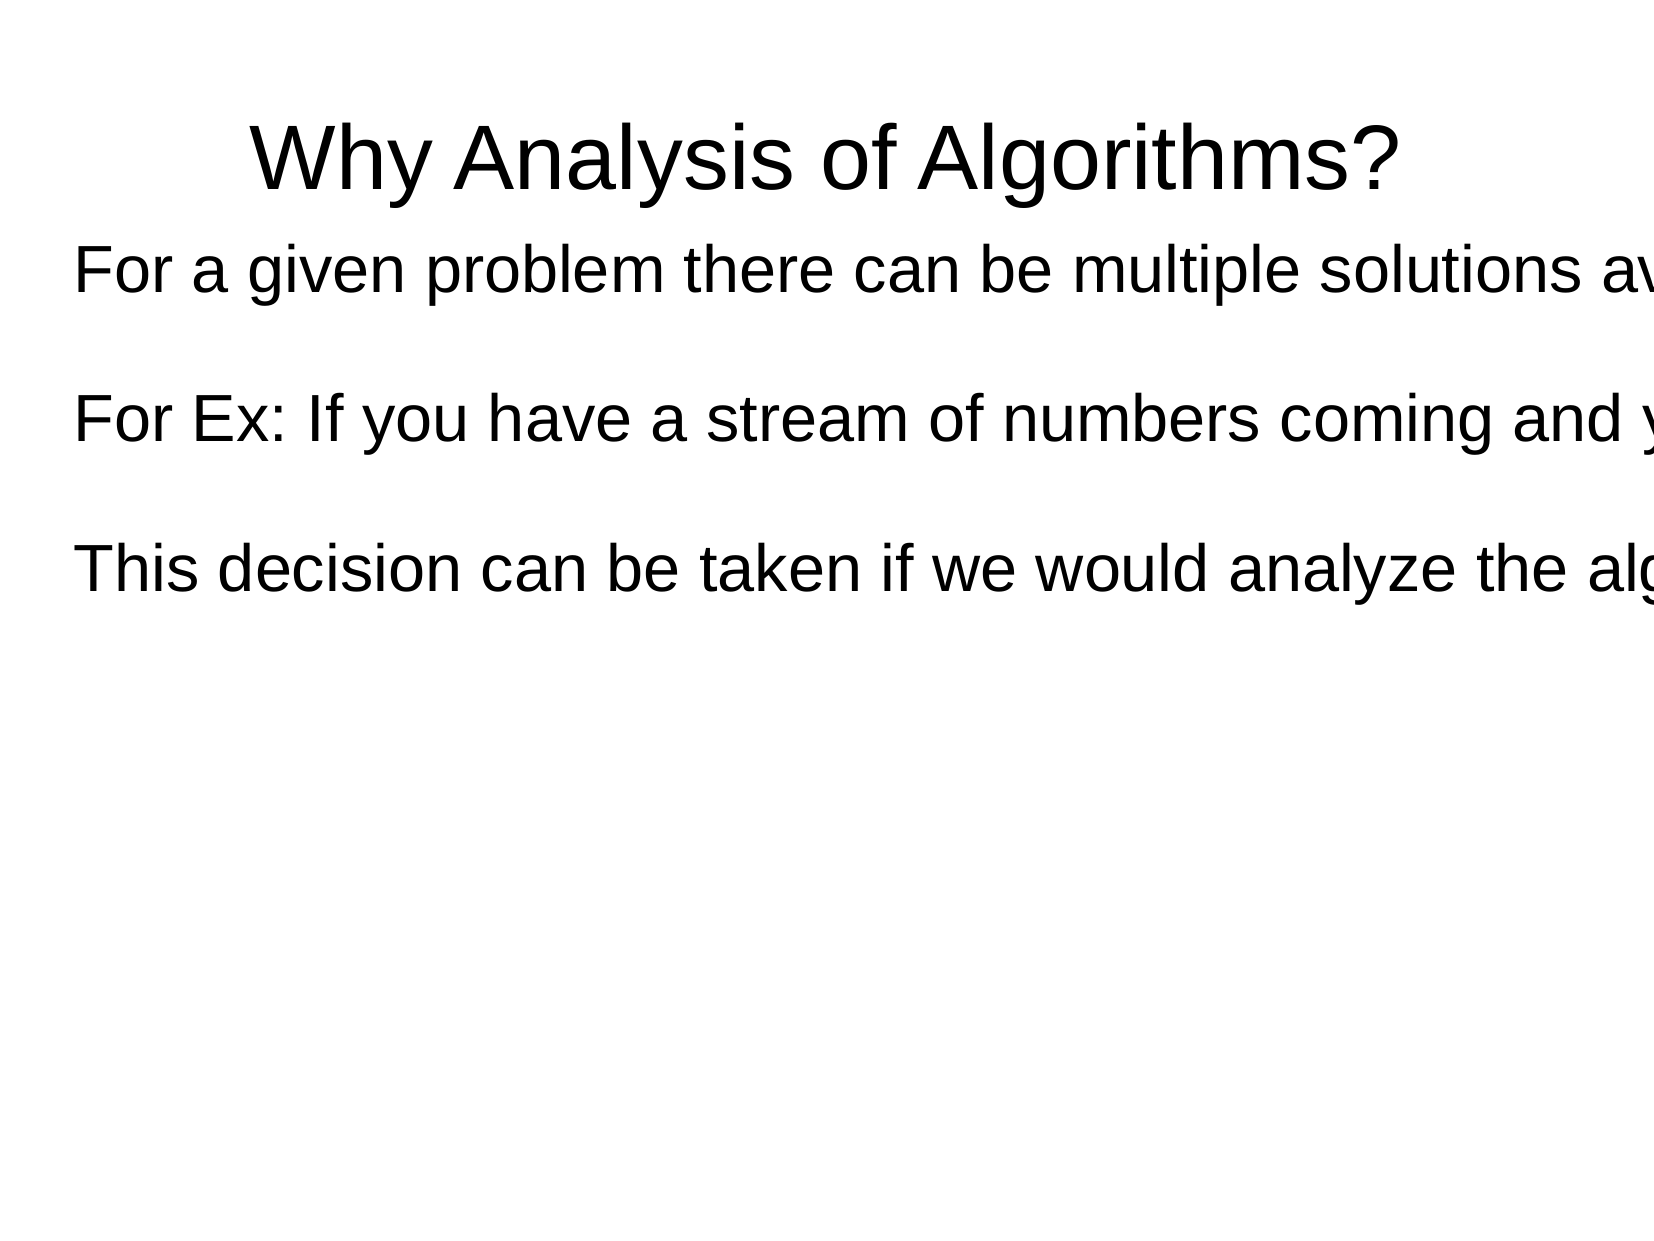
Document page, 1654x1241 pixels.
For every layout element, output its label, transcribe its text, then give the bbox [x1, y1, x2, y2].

title Why Analysis of Algorithms? [82, 49, 1571, 224]
text_box For a given problem there can be multiple solutions available for the same problem. Analysis of algorithm helps us to find which among them is better in terms of time and space. For Ex: If you have a stream of numbers coming and you would like to sort it. We might use Insertion sort ahead of bubble sort or selection sort. This decision can be taken if we would analyze the algorithm. [59, 224, 1619, 1062]
